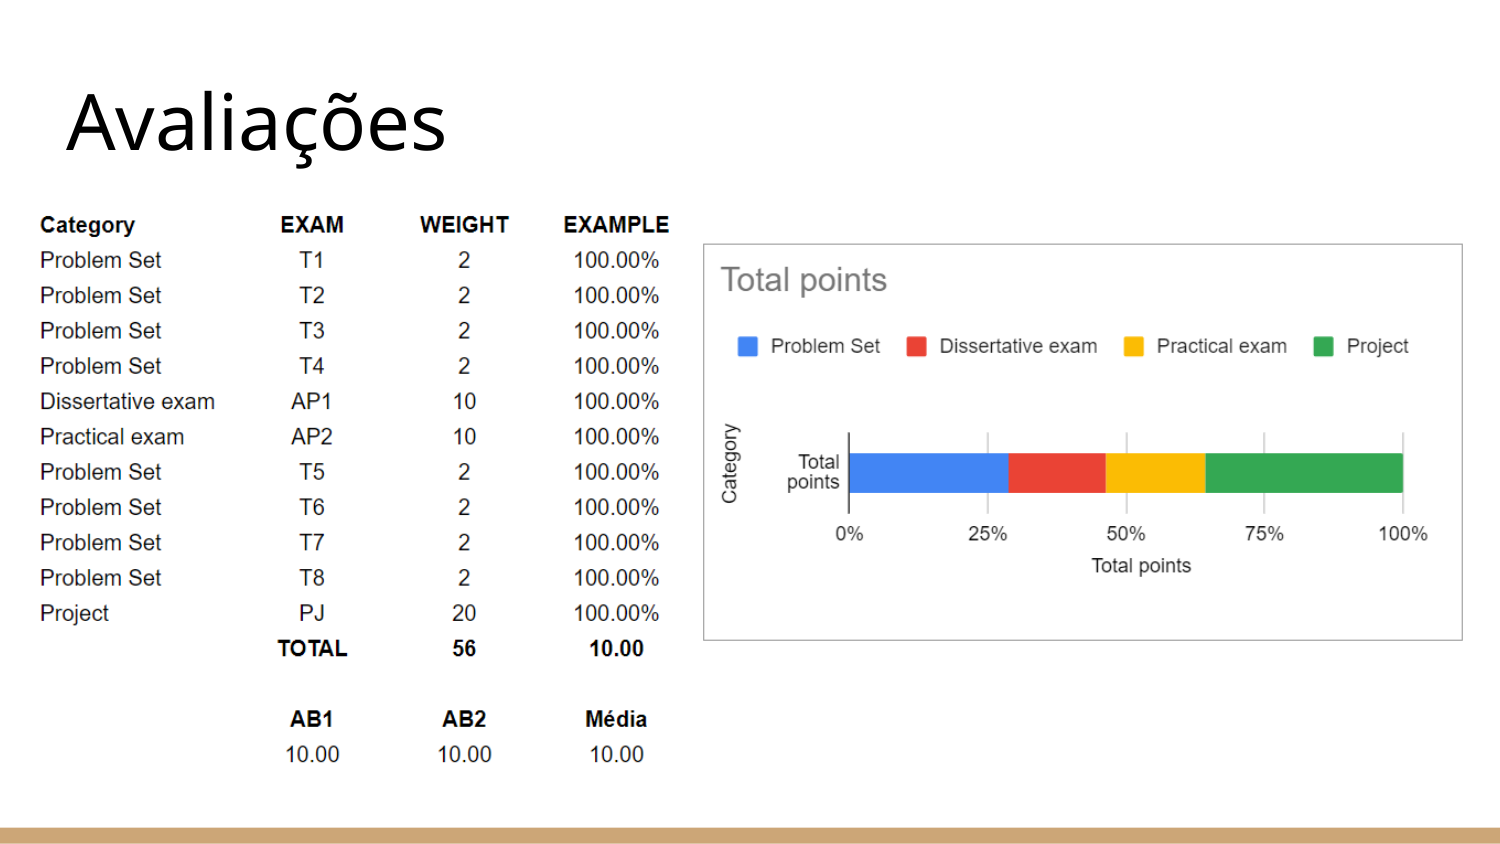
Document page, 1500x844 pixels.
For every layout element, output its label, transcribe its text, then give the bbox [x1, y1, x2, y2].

picture [24, 194, 1475, 792]
title Avaliações [51, 51, 1449, 189]
